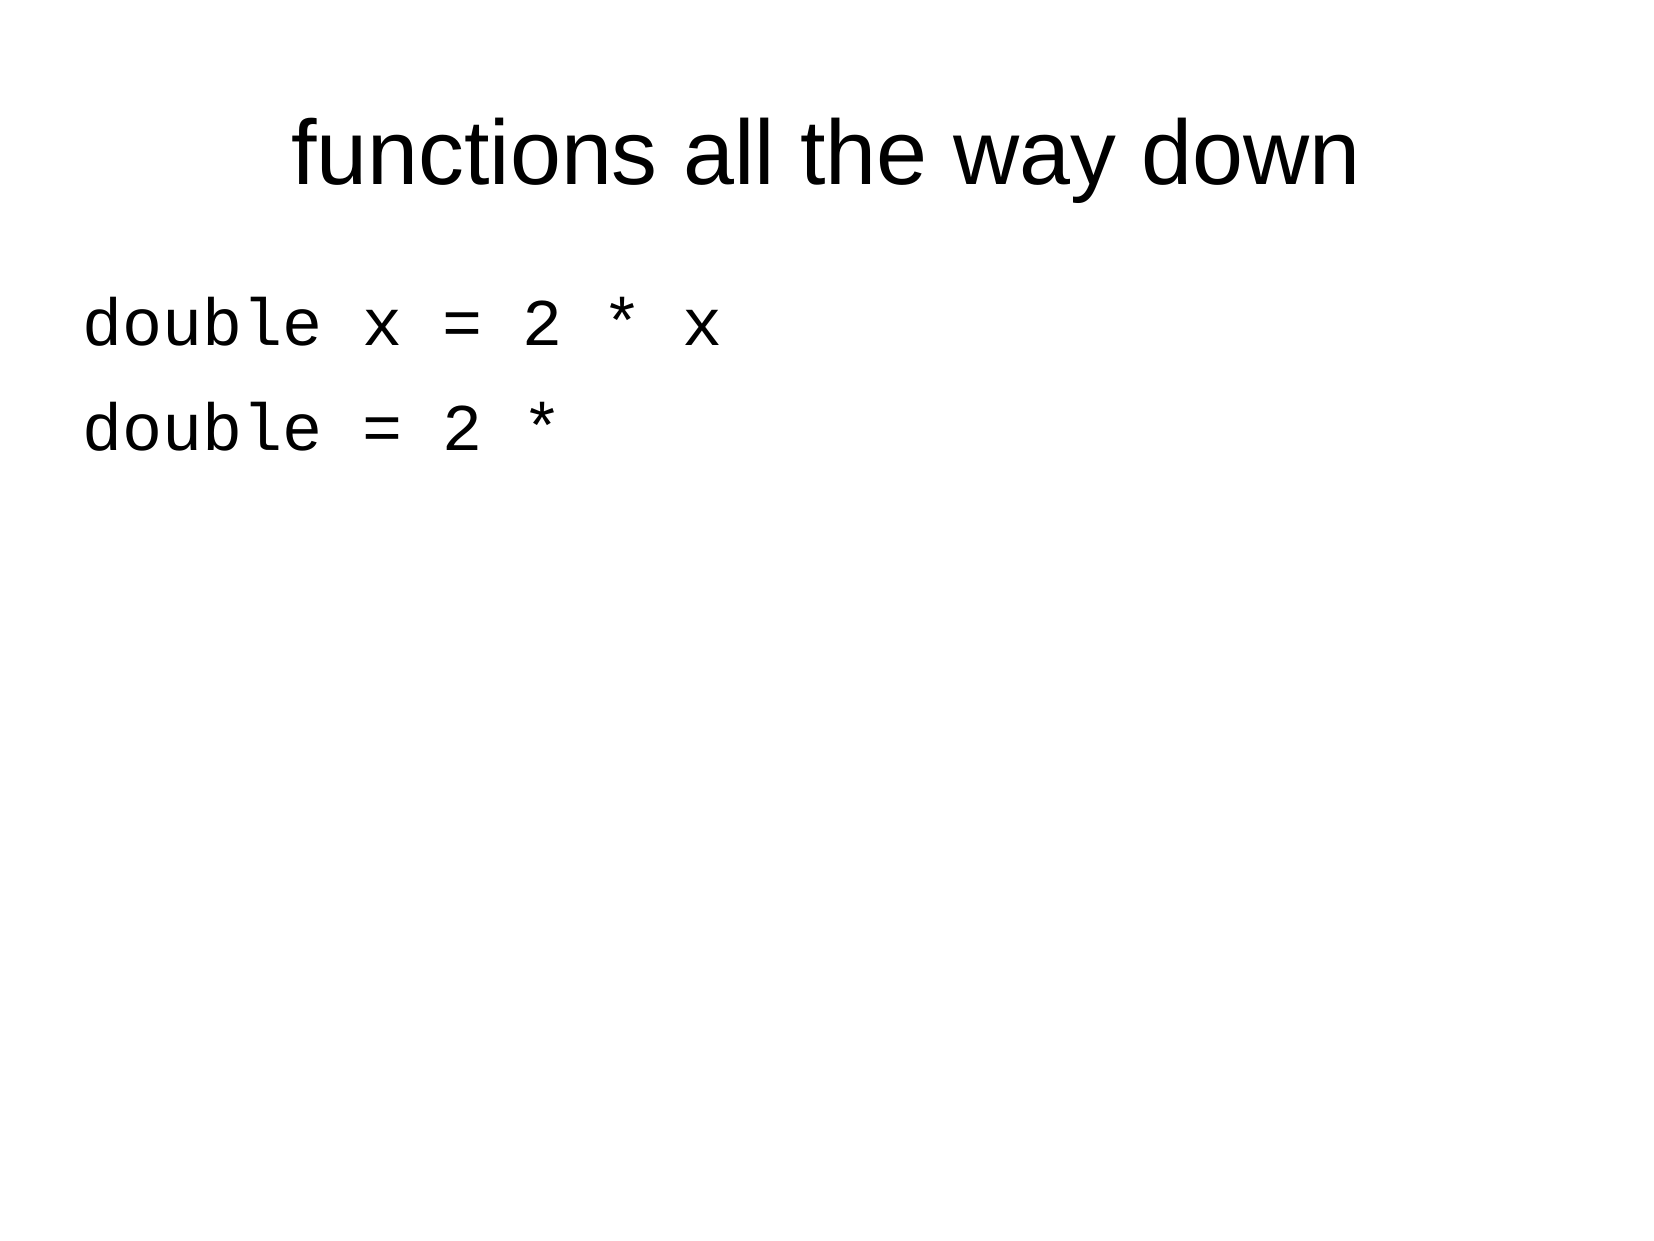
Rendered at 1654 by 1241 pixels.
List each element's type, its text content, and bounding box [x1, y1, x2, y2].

title functions all the way down [82, 49, 1571, 257]
list double x = 2 * x double = 2 * [82, 290, 1571, 1109]
